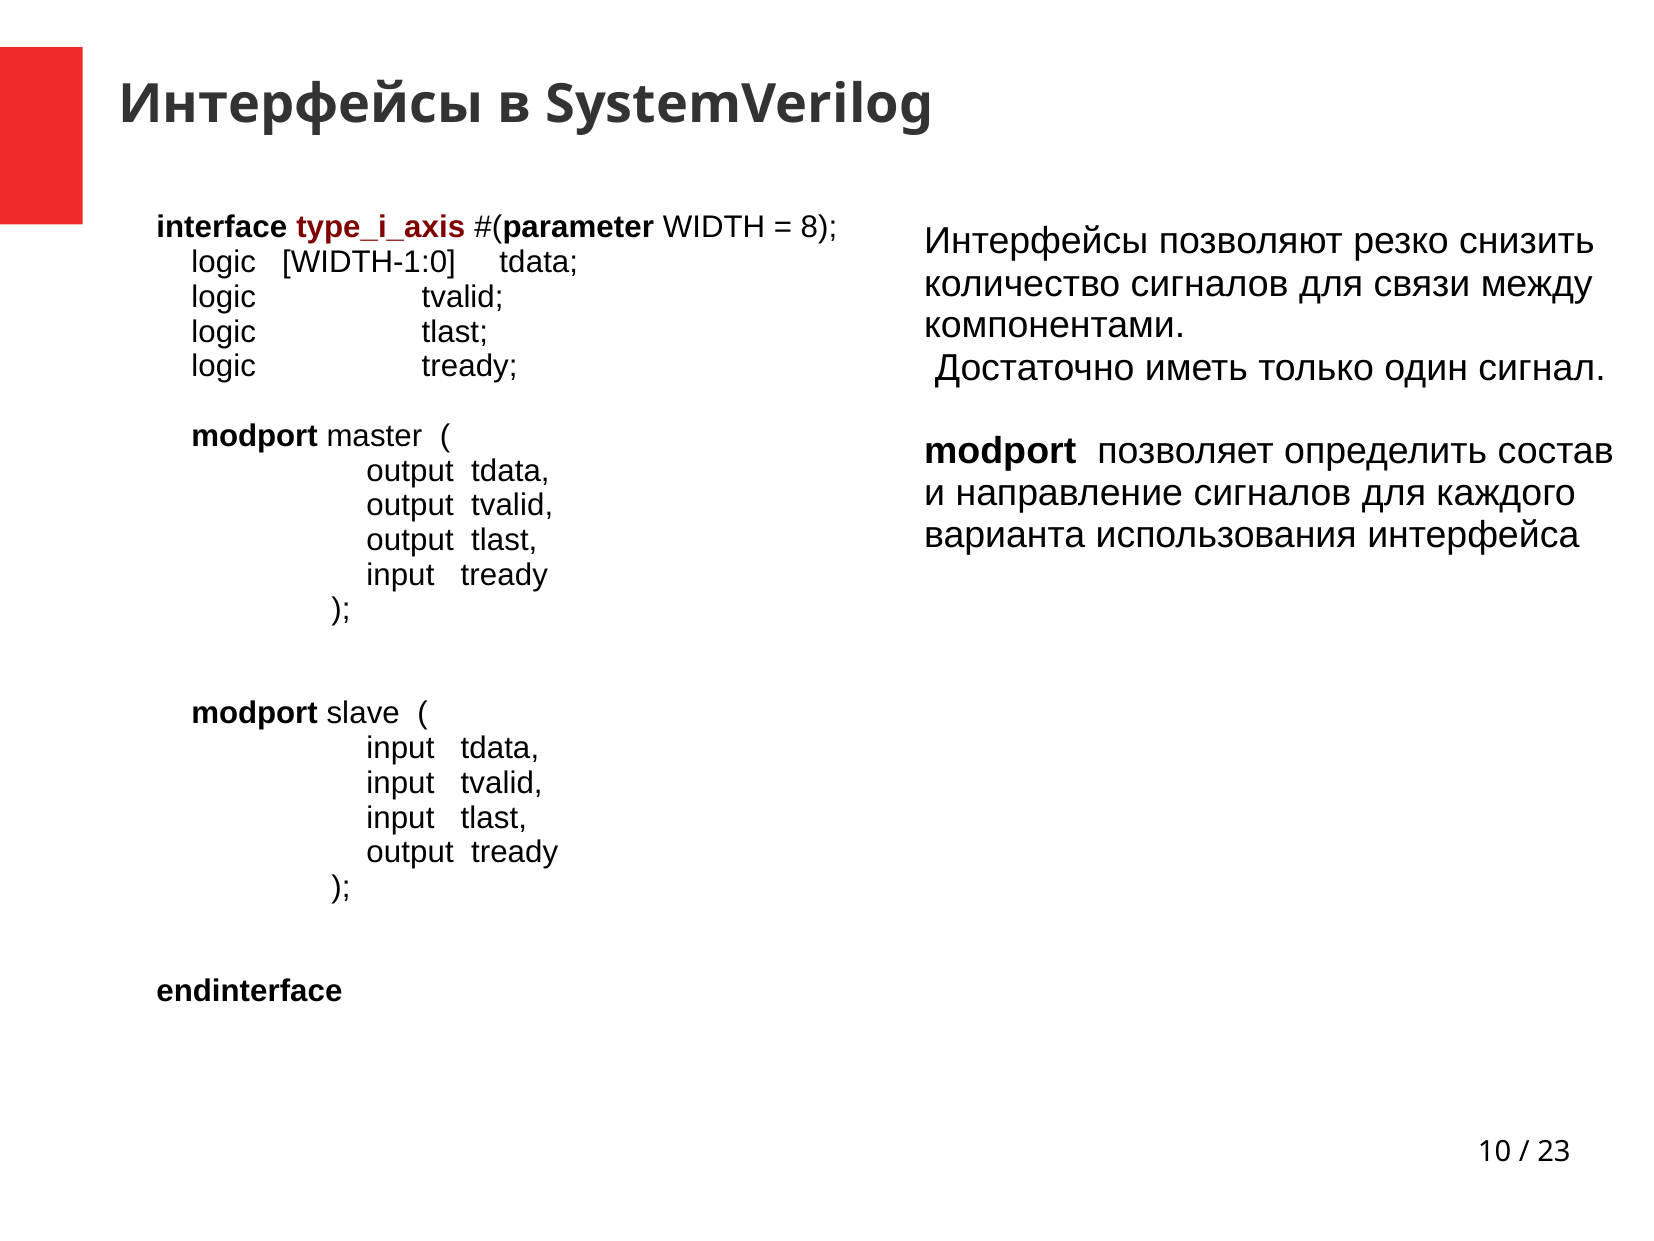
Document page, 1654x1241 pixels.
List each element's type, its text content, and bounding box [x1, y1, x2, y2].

text_box Интерфейсы позволяют резко снизить количество сигналов для связи между компонентами. Достаточно иметь только один сигнал. modport позволяет определить состав и направление сигналов для каждого варианта использования интерфейса [909, 212, 1630, 898]
title Интерфейсы в SystemVerilog [118, 49, 1571, 154]
text_box interface type_i_axis #(parameter WIDTH = 8); logic [WIDTH-1:0] tdata; logic tvalid; logic tlast; logic tready; modport master ( output tdata, output tvalid, output tlast, input tready ); modport slave ( input tdata, input tvalid, input tlast, output tready ); endinterface [141, 202, 853, 1016]
